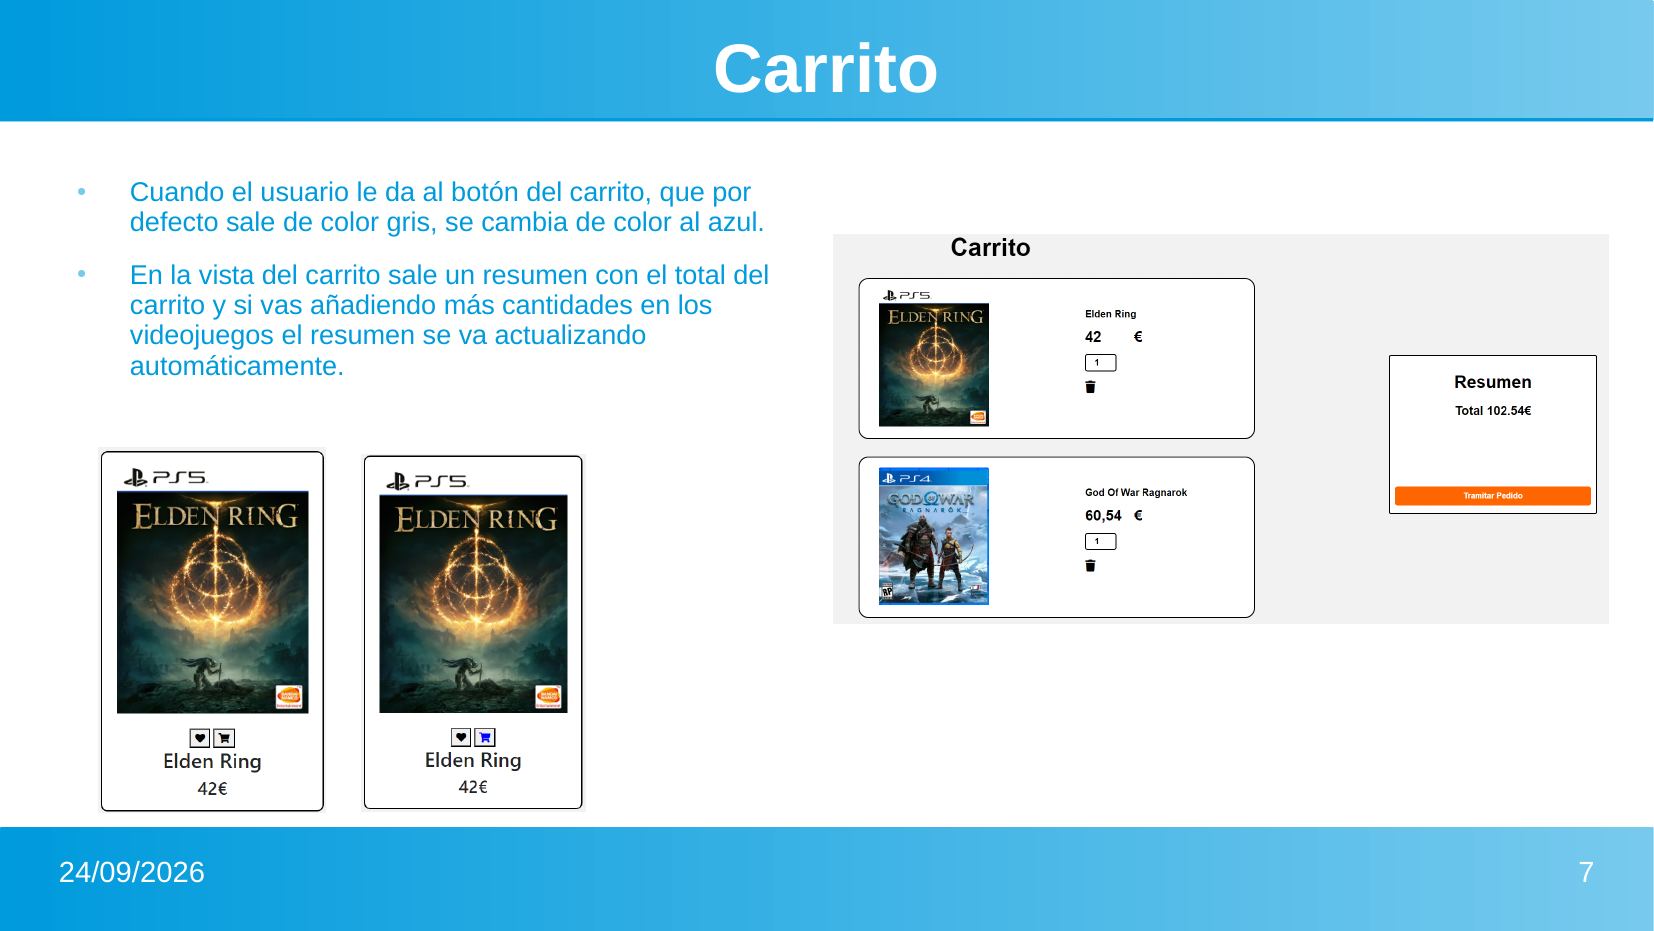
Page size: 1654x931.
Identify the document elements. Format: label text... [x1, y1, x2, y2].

list Cuando el usuario le da al botón del carrito, que por defecto sale de color gris, se cambia de color al azul. En la vista del carrito sale un resumen con el total del carrito y si vas añadiendo más cantidades en los videojuegos el resumen se va actualizando automáticamente. [59, 177, 809, 418]
picture [361, 454, 586, 812]
picture [833, 234, 1609, 624]
picture [98, 447, 326, 813]
title Carrito [59, 29, 1595, 108]
